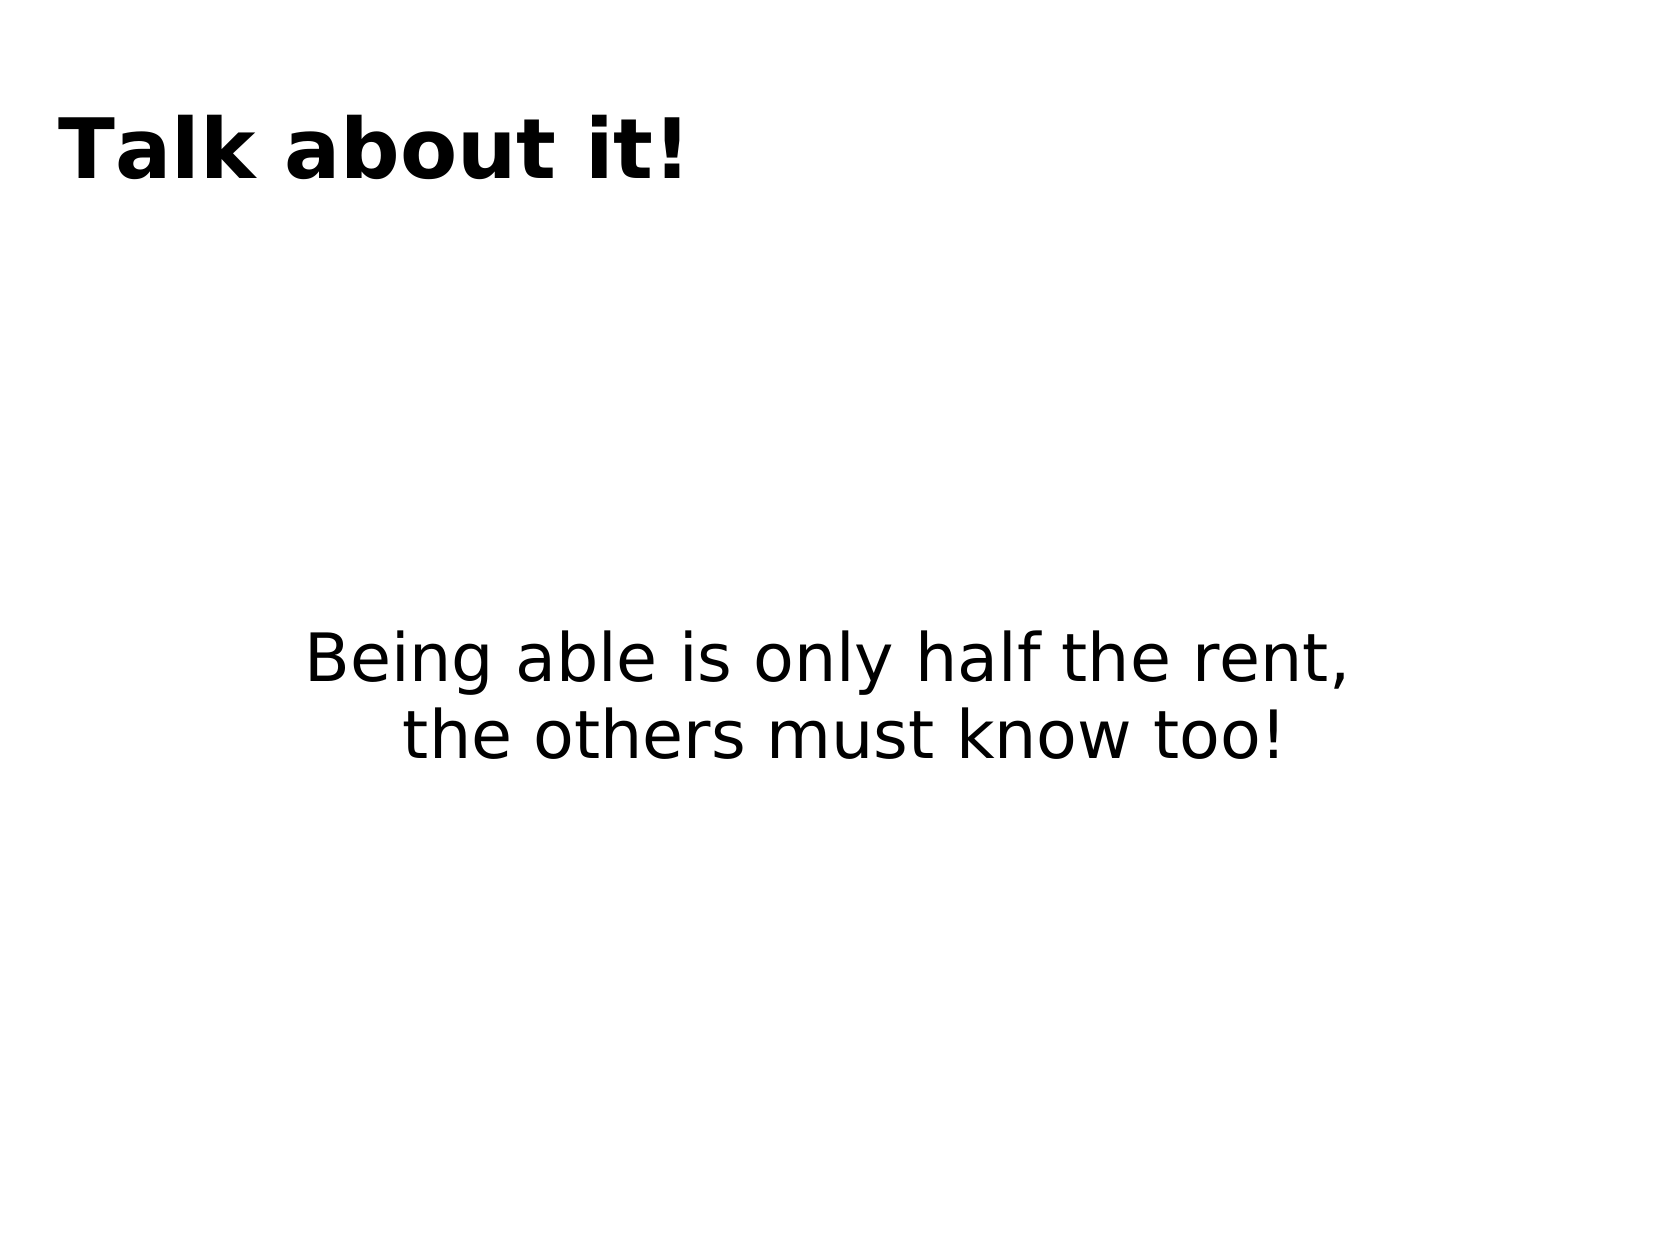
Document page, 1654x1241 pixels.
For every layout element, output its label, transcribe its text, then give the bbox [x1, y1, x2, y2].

title Talk about it! [59, 75, 1607, 225]
subtitle Being able is only half the rent, the others must know too! [50, 295, 1571, 1099]
